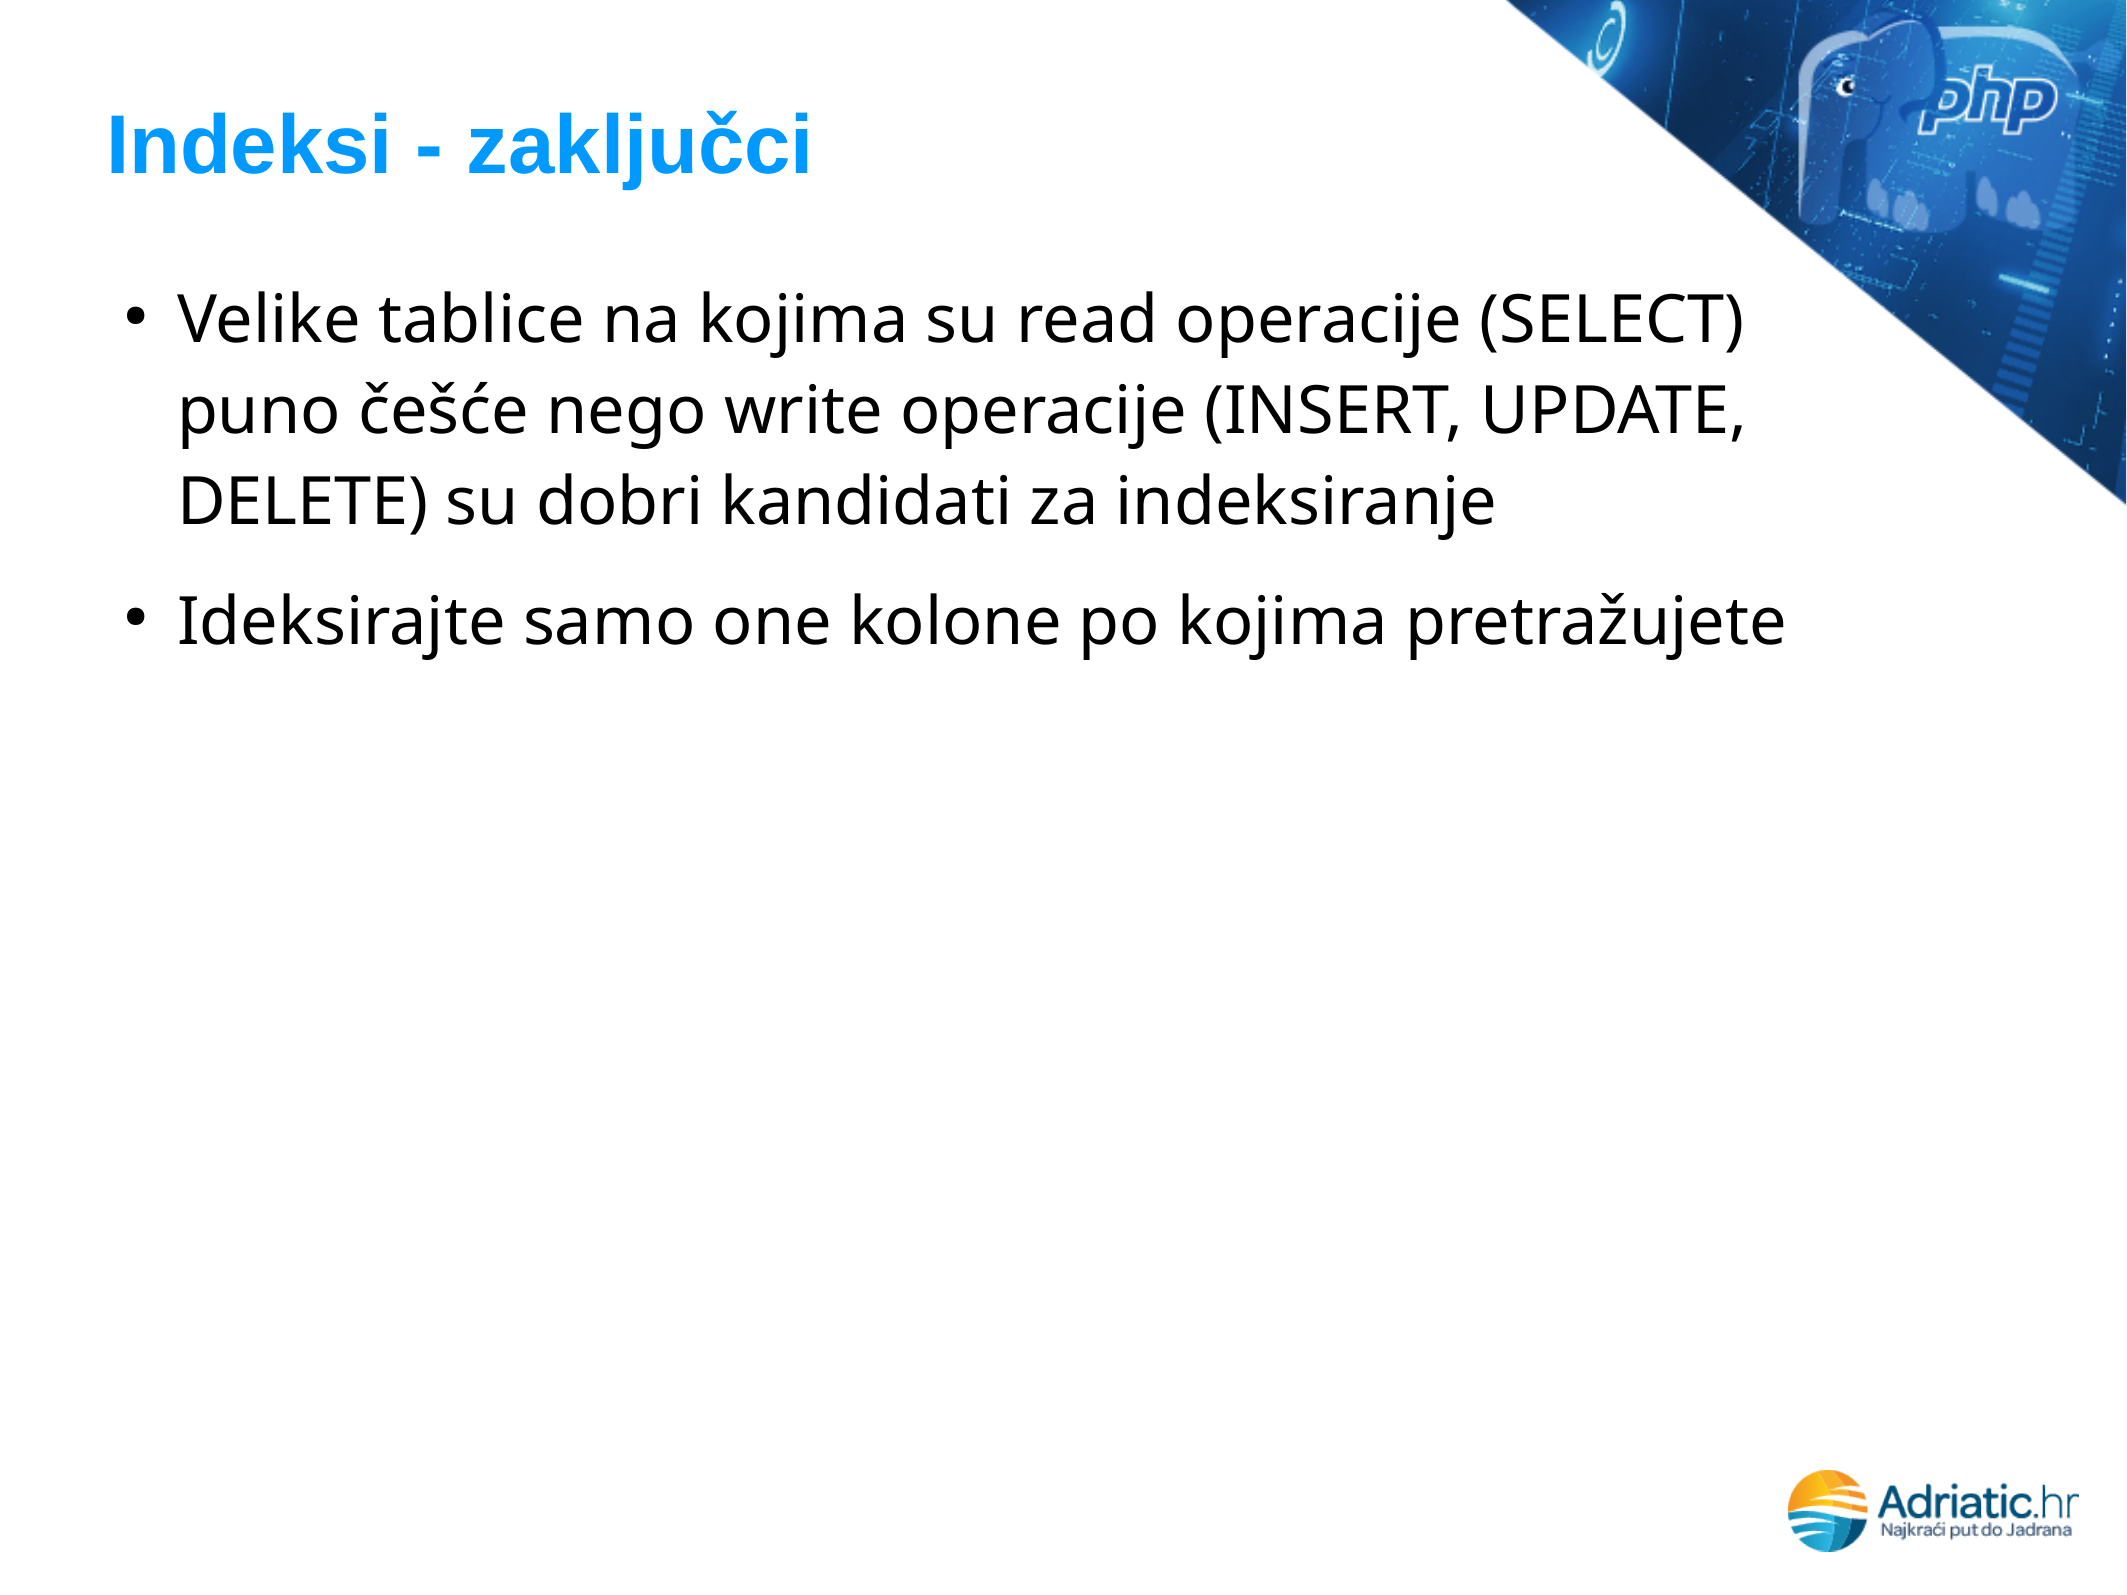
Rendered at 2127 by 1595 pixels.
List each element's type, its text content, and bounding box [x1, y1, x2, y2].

picture [1505, 0, 2127, 625]
picture [1788, 1470, 2079, 1552]
list Velike tablice na kojima su read operacije (SELECT) puno češće nego write operacije (INSERT, UPDATE, DELETE) su dobri kandidati za indeksiranje Ideksirajte samo one kolone po kojima pretražujete [106, 271, 1887, 1453]
title Indeksi - zaključci [106, 70, 1630, 219]
